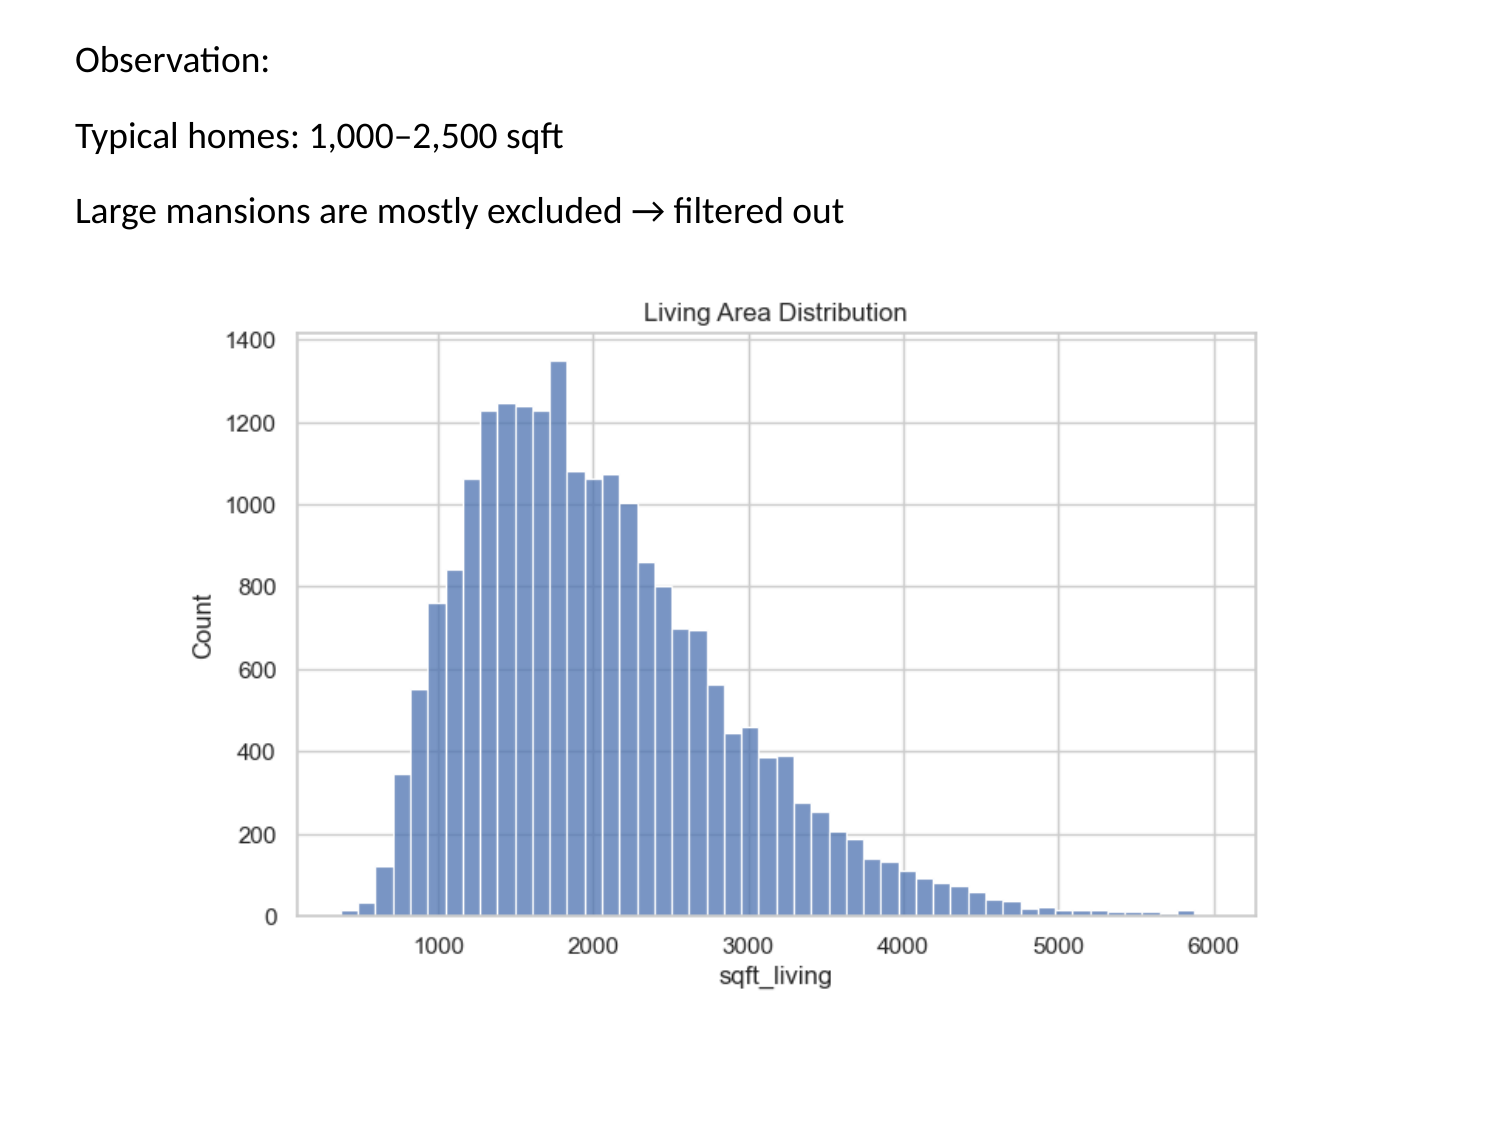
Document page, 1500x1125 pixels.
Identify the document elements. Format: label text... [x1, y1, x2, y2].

title Observation: Typical homes: 1,000–2,500 sqft Large mansions are mostly excluded → filtered out [75, 44, 1425, 234]
picture [177, 288, 1270, 1004]
